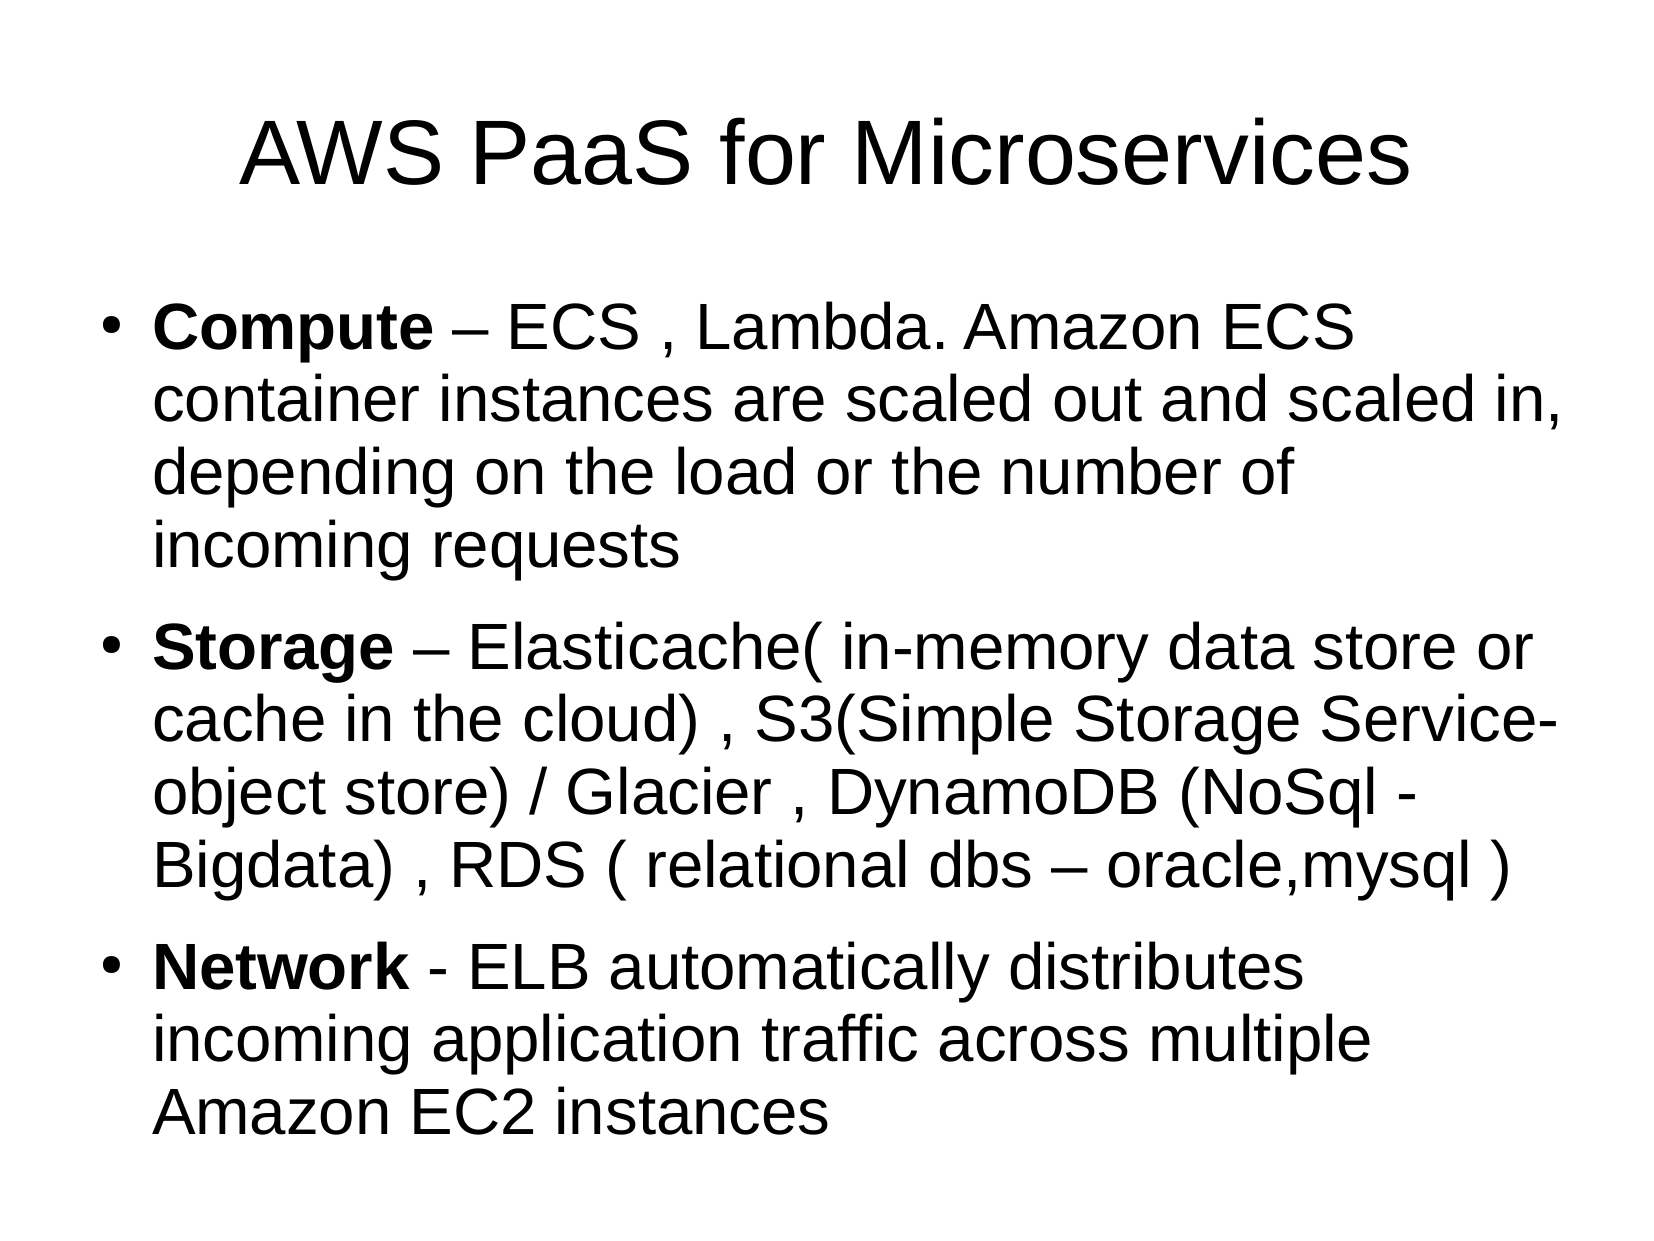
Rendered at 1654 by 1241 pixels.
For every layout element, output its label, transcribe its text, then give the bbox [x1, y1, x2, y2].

title AWS PaaS for Microservices [82, 49, 1571, 257]
list Compute – ECS , Lambda. Amazon ECS container instances are scaled out and scaled in, depending on the load or the number of incoming requests Storage – Elasticache( in-memory data store or cache in the cloud) , S3(Simple Storage Service-object store) / Glacier , DynamoDB (NoSql - Bigdata) , RDS ( relational dbs – oracle,mysql ) Network - ELB automatically distributes incoming application traffic across multiple Amazon EC2 instances [82, 290, 1571, 1186]
